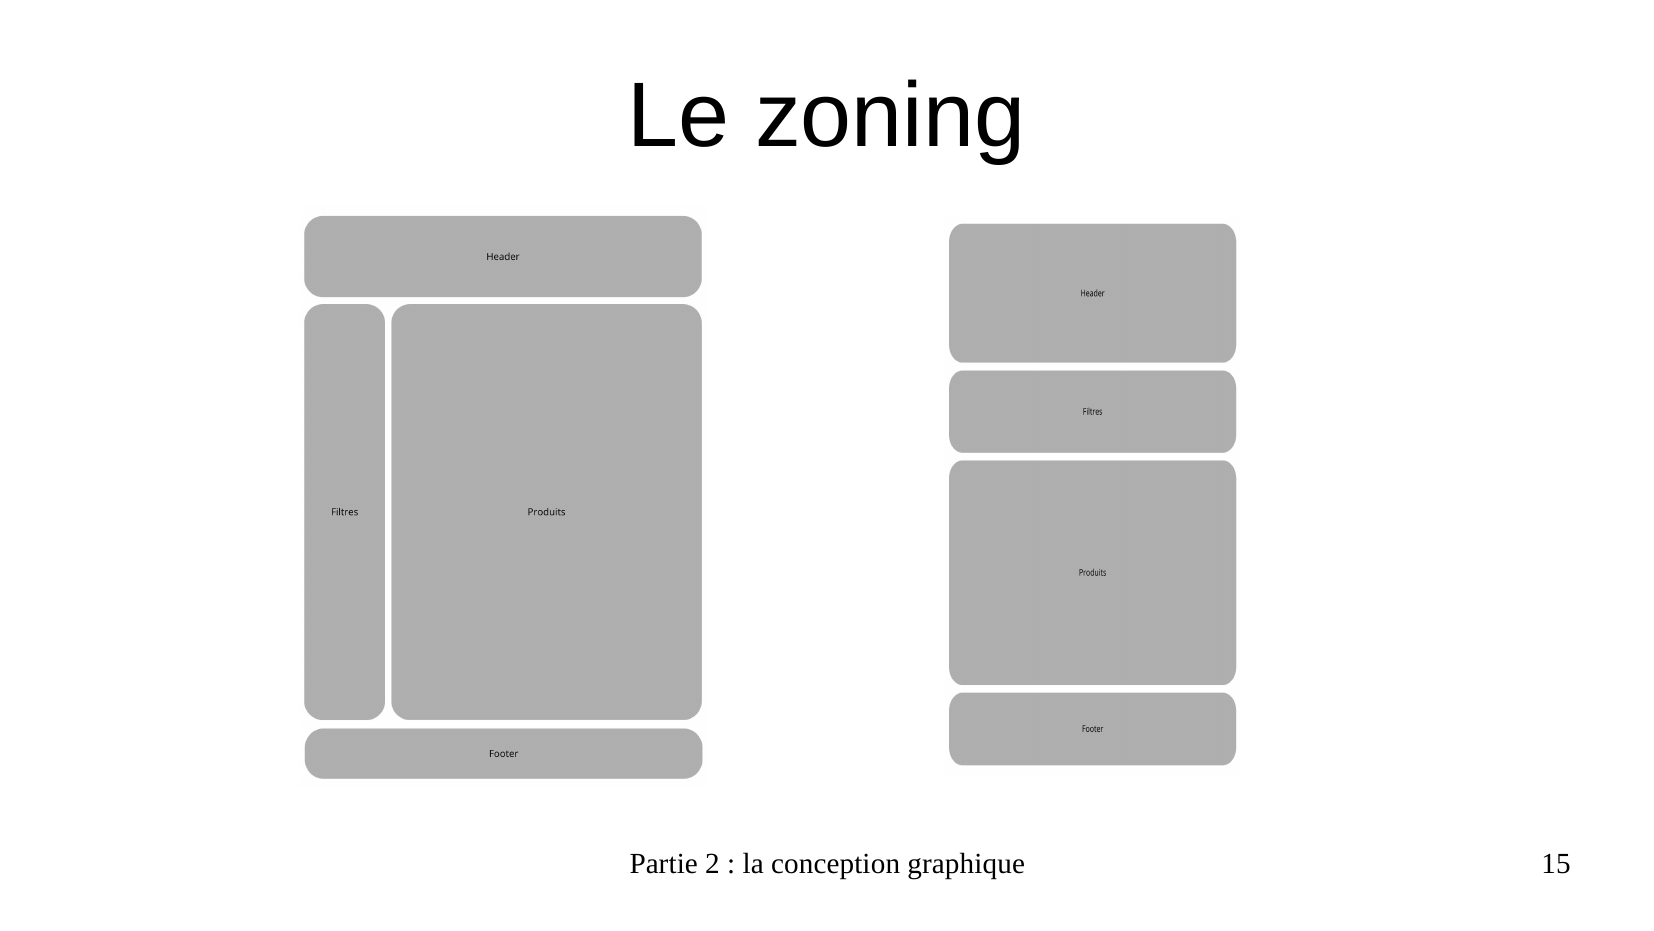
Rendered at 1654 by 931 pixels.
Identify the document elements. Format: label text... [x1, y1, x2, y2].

picture [298, 206, 709, 787]
picture [944, 217, 1241, 775]
title Le zoning [82, 37, 1571, 193]
